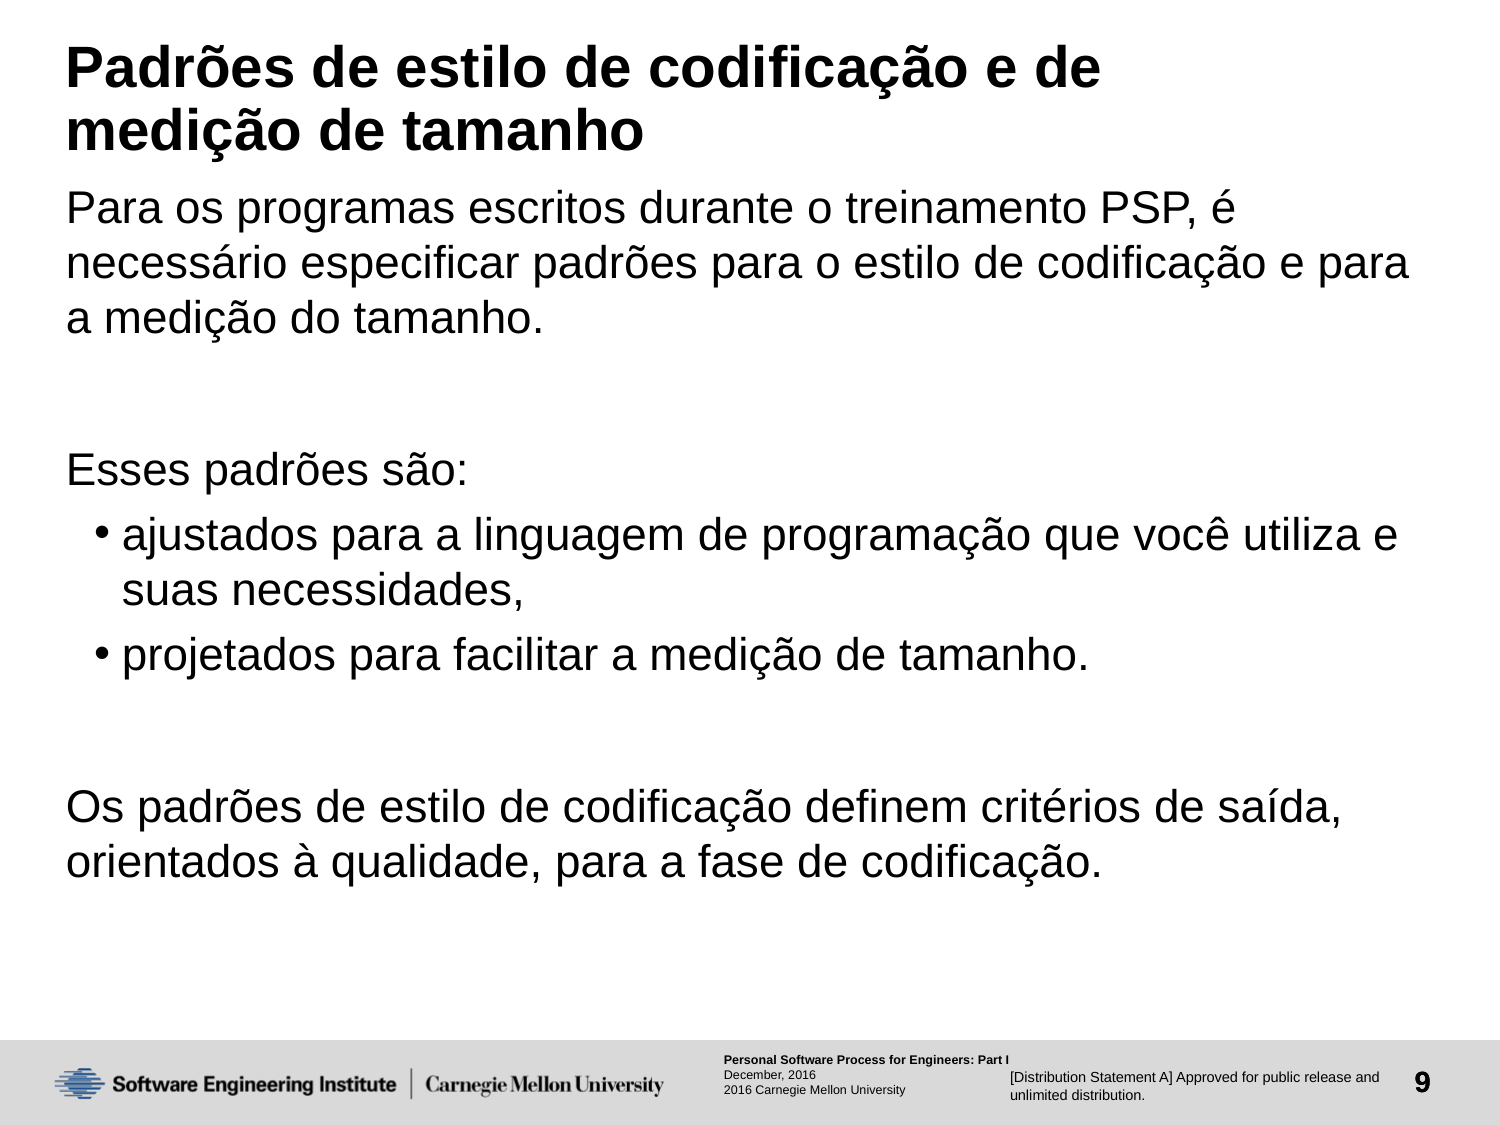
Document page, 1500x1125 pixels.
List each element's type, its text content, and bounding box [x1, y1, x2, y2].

picture [46, 1061, 673, 1104]
list Para os programas escritos durante o treinamento PSP, é necessário especificar padrões para o estilo de codificação e para a medição do tamanho. Esses padrões são: ajustados para a linguagem de programação que você utiliza e suas necessidades, projetados para facilitar a medição de tamanho. Os padrões de estilo de codificação definem critérios de saída, orientados à qualidade, para a fase de codificação. [65, 177, 1431, 1000]
title Padrões de estilo de codificação e de medição de tamanho [65, 37, 1313, 148]
